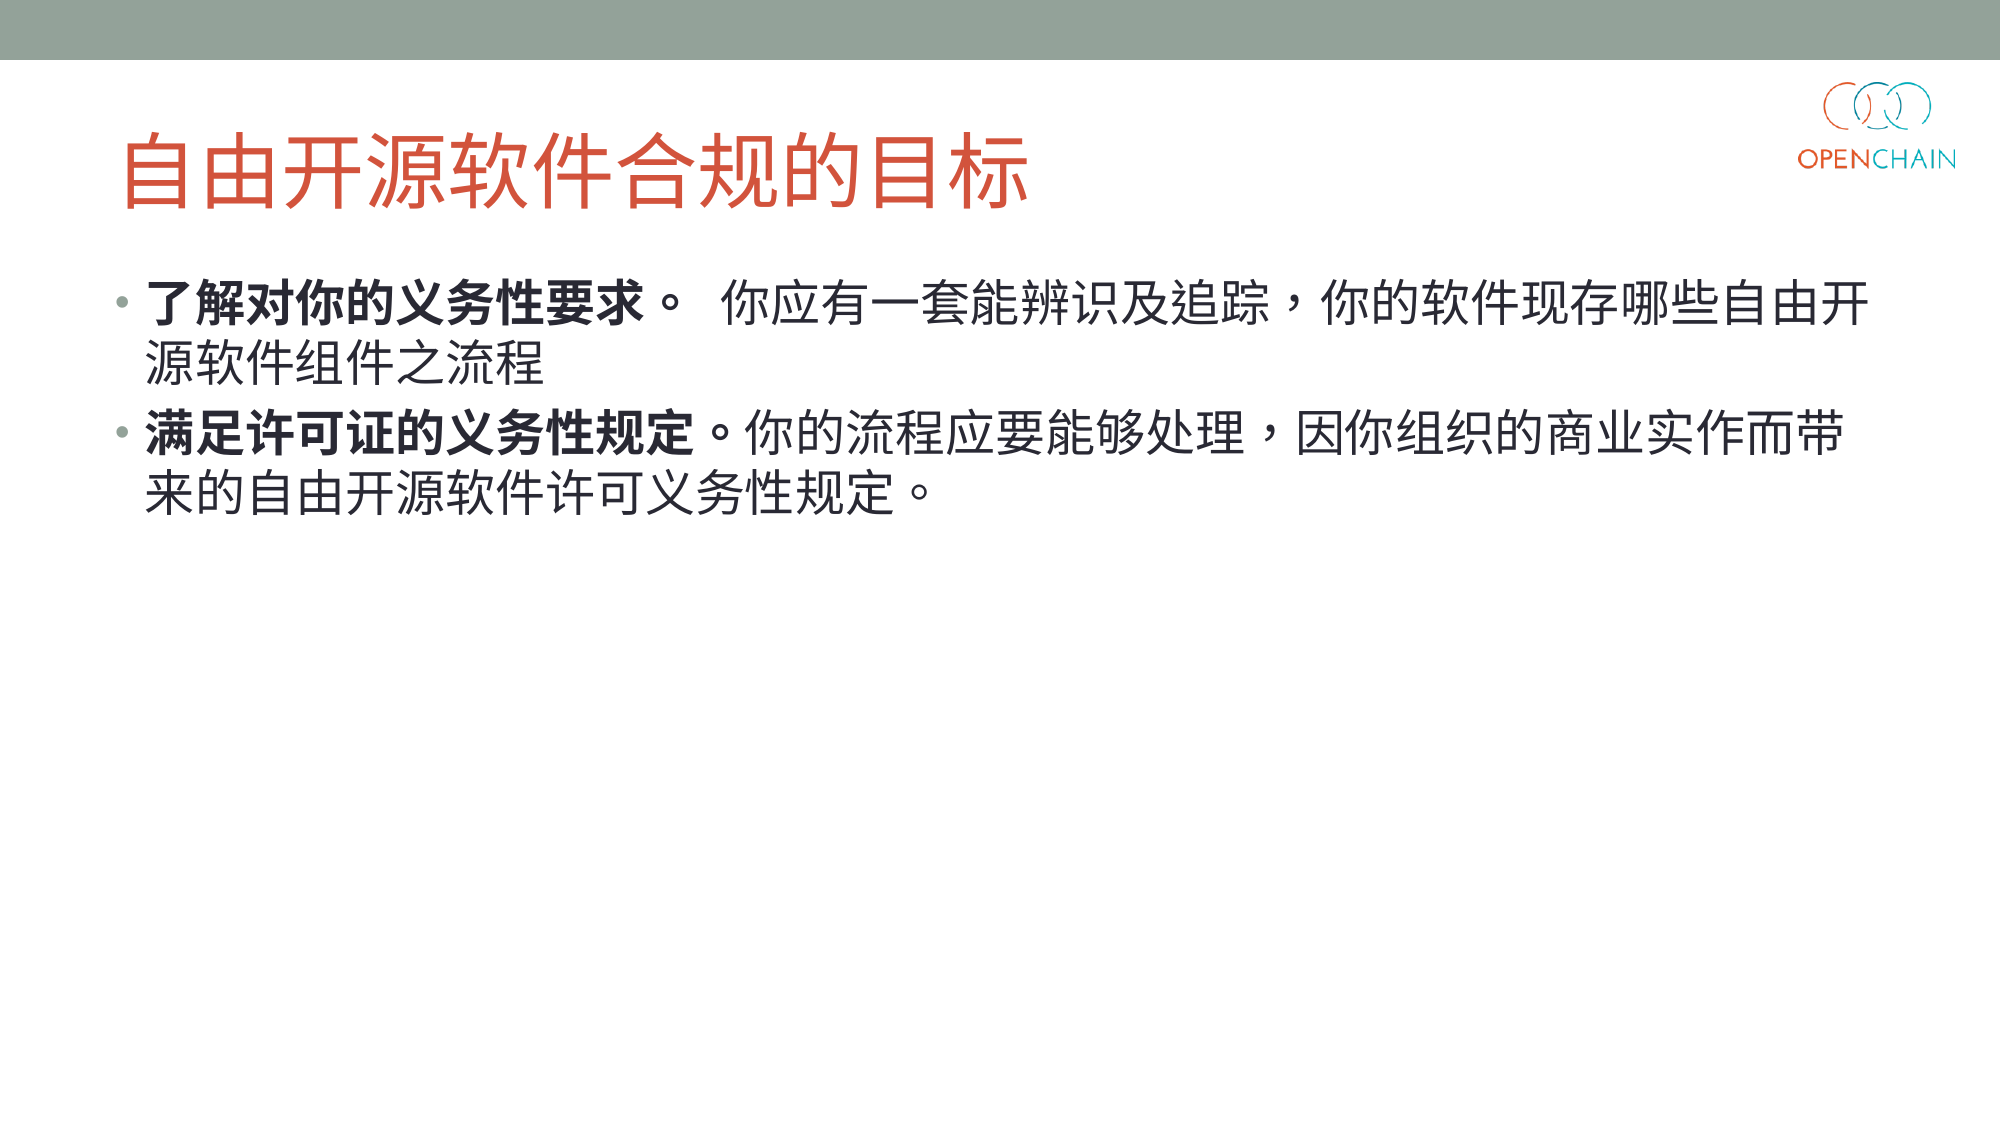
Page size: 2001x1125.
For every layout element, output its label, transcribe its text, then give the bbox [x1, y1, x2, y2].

picture [1798, 82, 1955, 169]
title 自由开源软件合规的目标 [99, 87, 1900, 250]
list 了解对你的义务性要求。 你应有一套能辨识及追踪，你的软件现存哪些自由开源软件组件之流程 满足许可证的义务性规定。你的流程应要能够处理，因你组织的商业实作而带来的自由开源软件许可义务性规定。 [99, 263, 1900, 1064]
